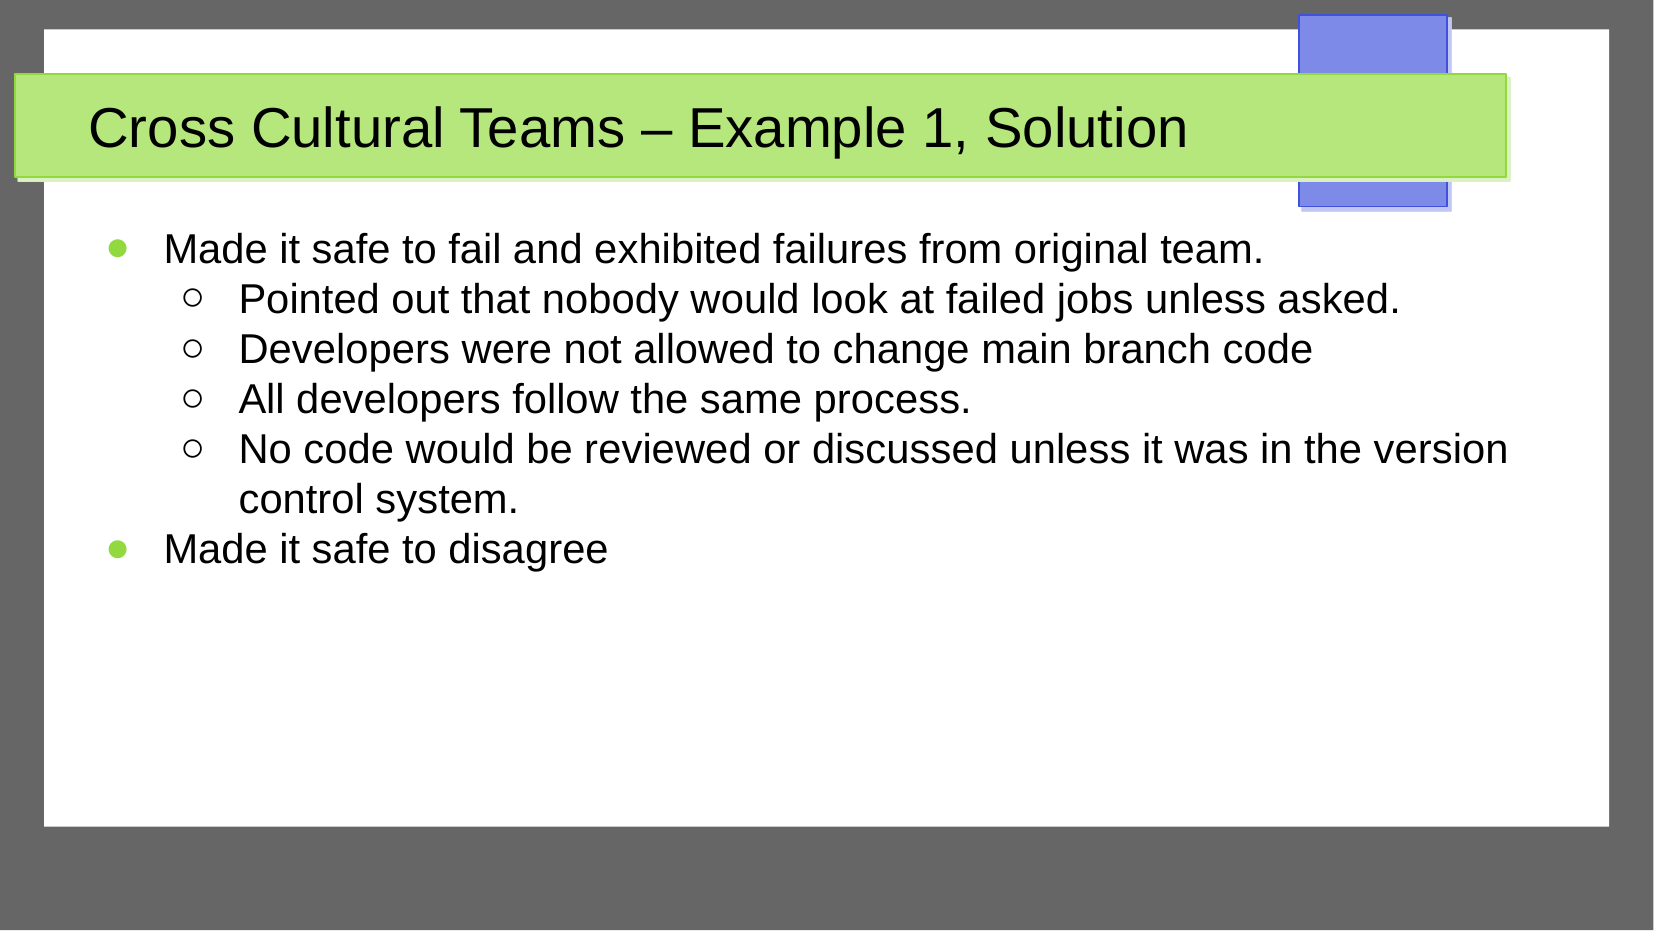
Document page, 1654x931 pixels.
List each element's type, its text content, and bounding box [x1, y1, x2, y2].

text_box Made it safe to fail and exhibited failures from original team. Pointed out that nobody would look at failed jobs unless asked. Developers were not allowed to change main branch code All developers follow the same process. No code would be reviewed or discussed unless it was in the version control system. Made it safe to disagree [88, 221, 1565, 812]
text_box Cross Cultural Teams – Example 1, Solution [88, 73, 1506, 178]
